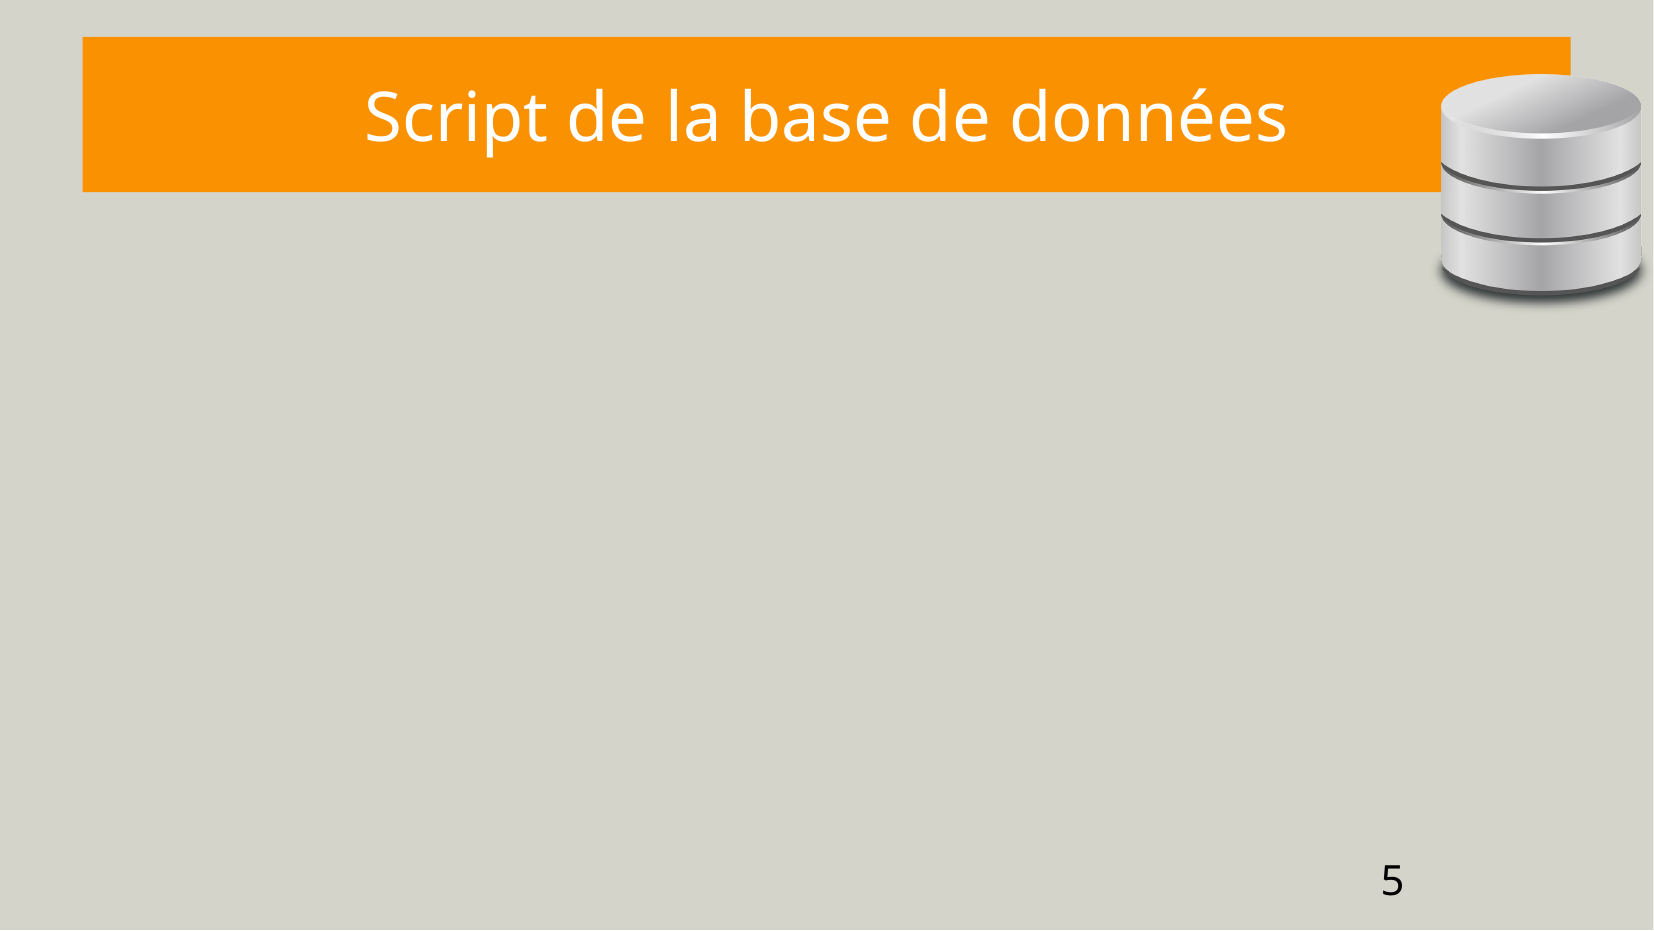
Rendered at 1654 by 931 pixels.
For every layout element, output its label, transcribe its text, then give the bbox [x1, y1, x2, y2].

picture [1428, 74, 1654, 316]
title Script de la base de données [82, 36, 1571, 193]
